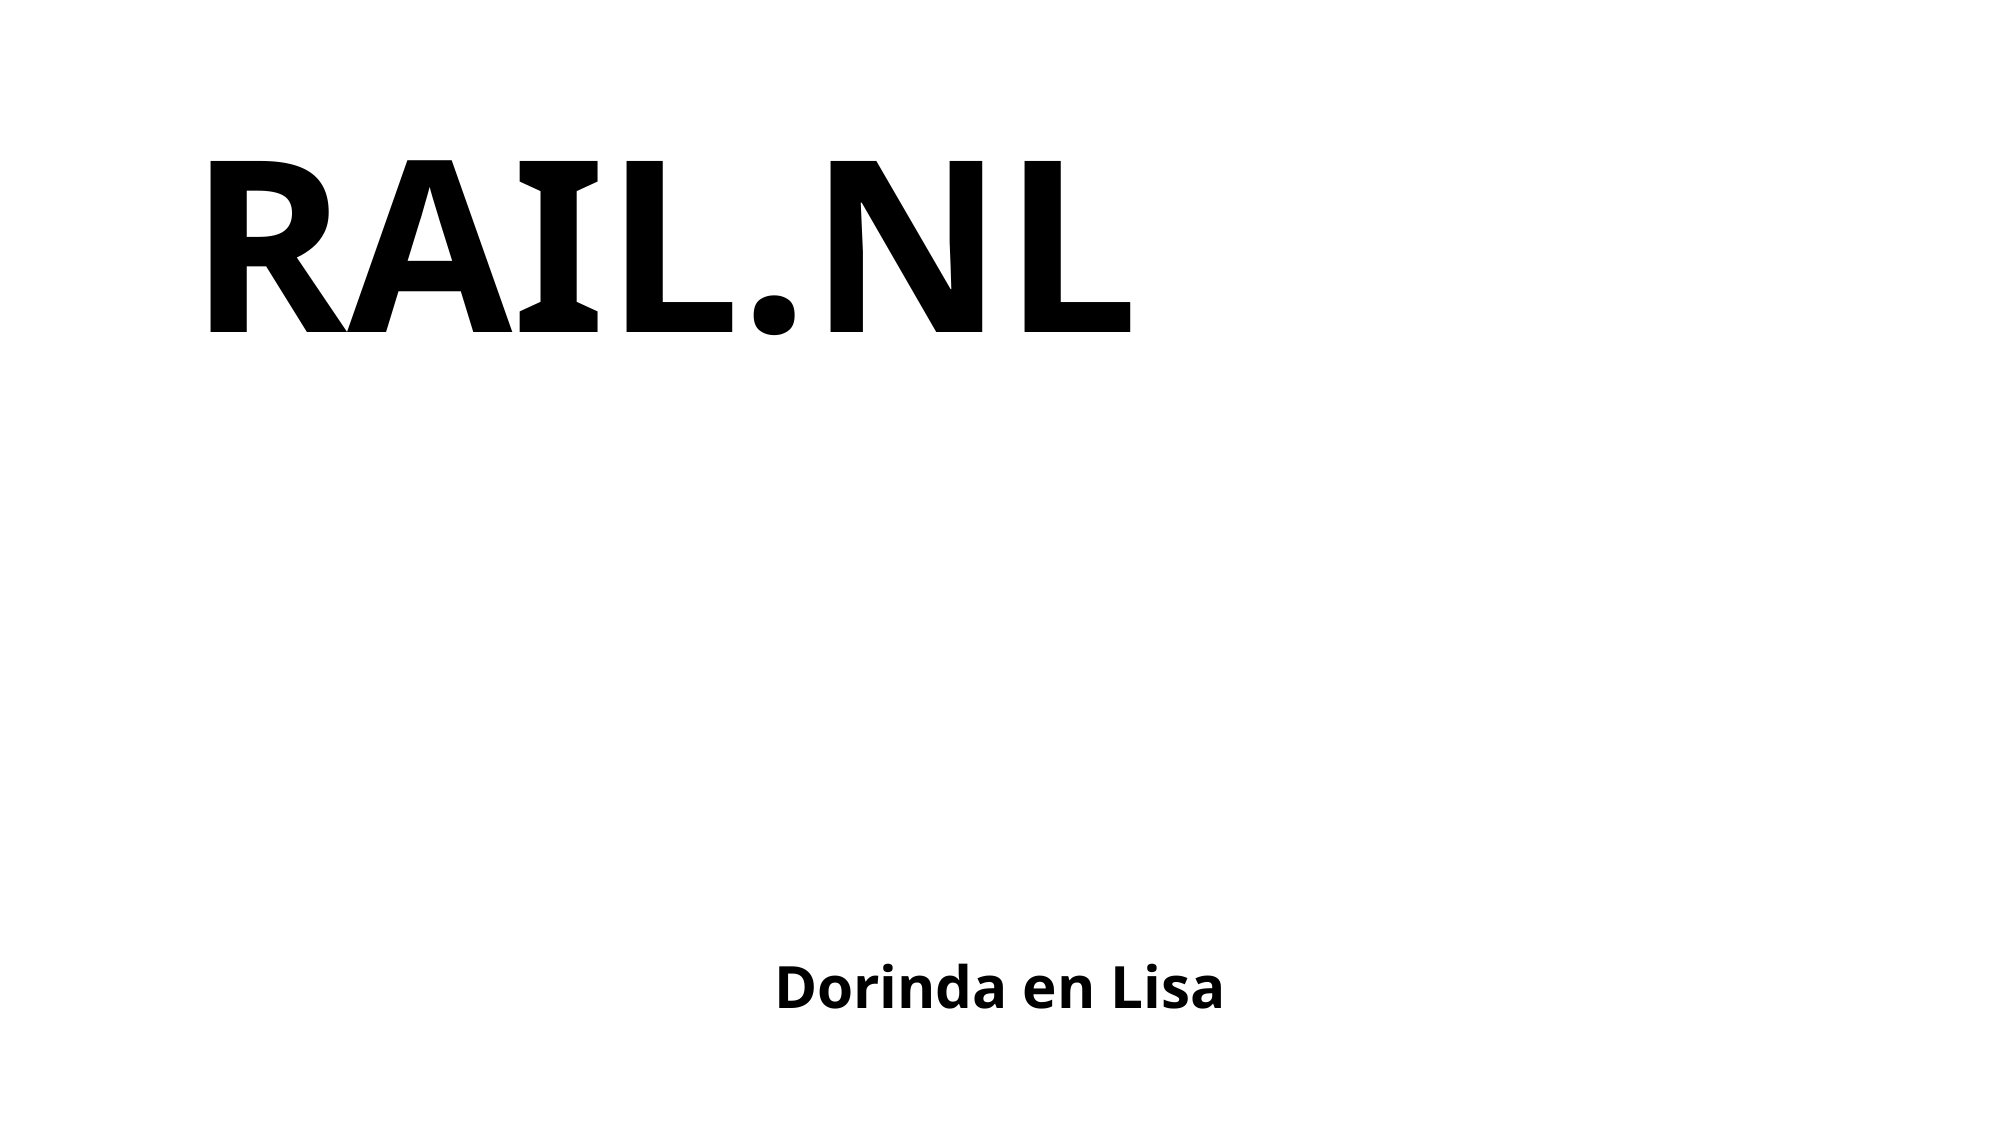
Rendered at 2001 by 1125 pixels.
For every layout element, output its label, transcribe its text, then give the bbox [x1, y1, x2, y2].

subtitle Dorinda en Lisa [249, 860, 1750, 1125]
title RAIL.NL [0, 0, 1415, 392]
